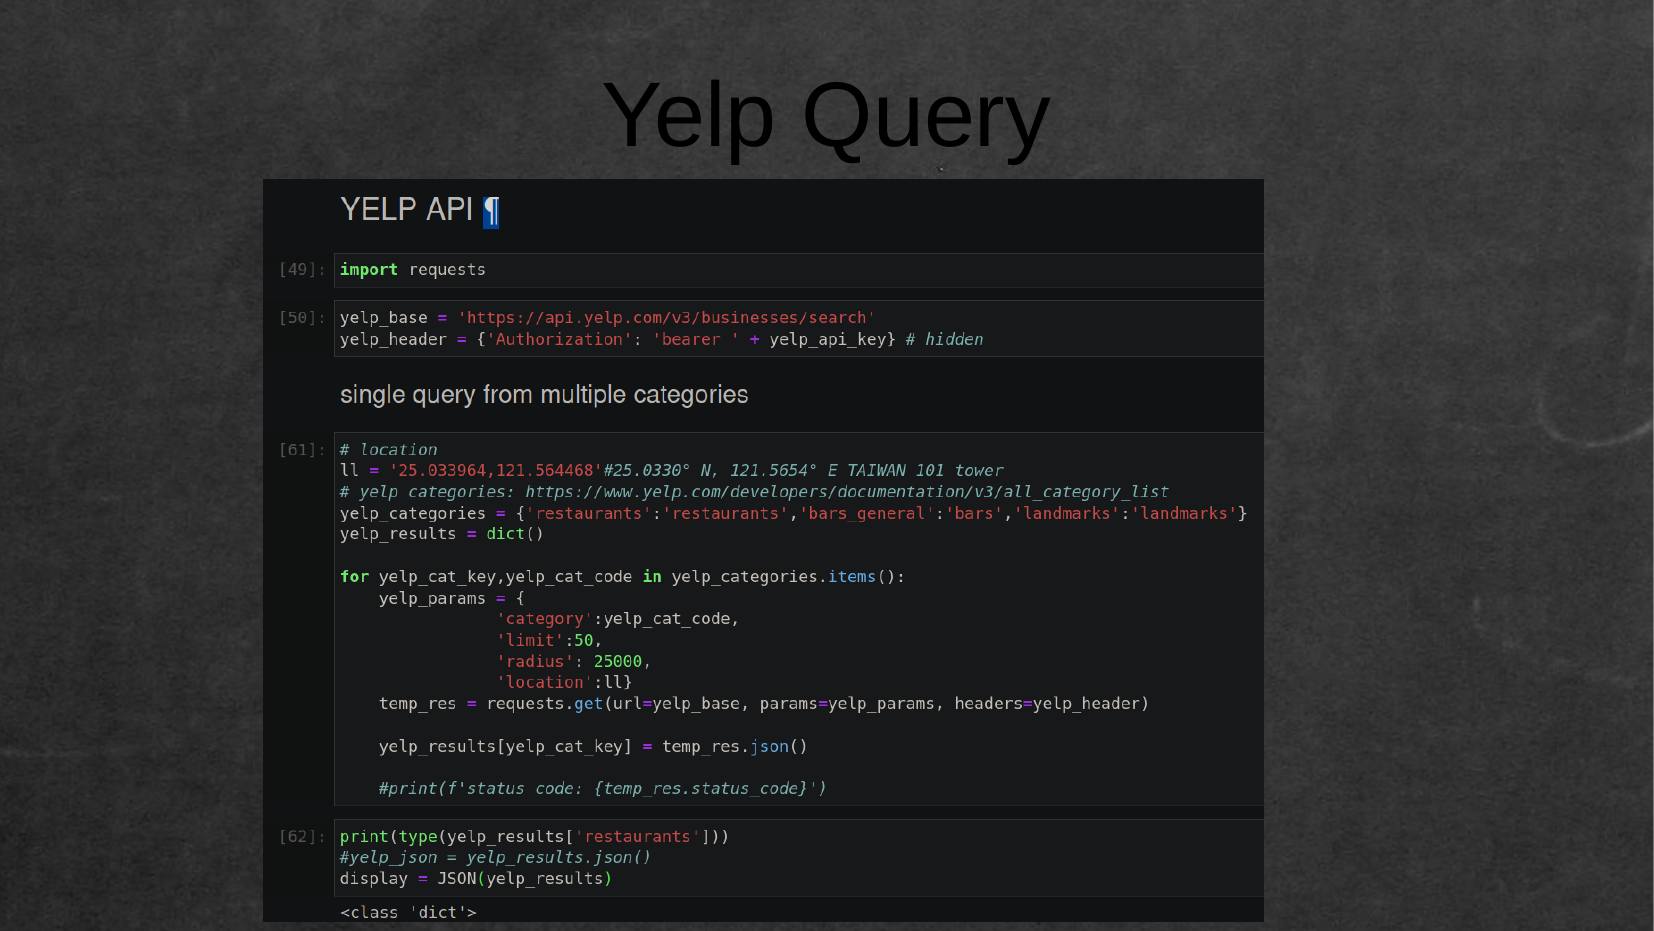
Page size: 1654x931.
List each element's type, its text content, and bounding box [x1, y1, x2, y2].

picture [0, 0, 1654, 931]
title Yelp Query [82, 37, 1571, 193]
